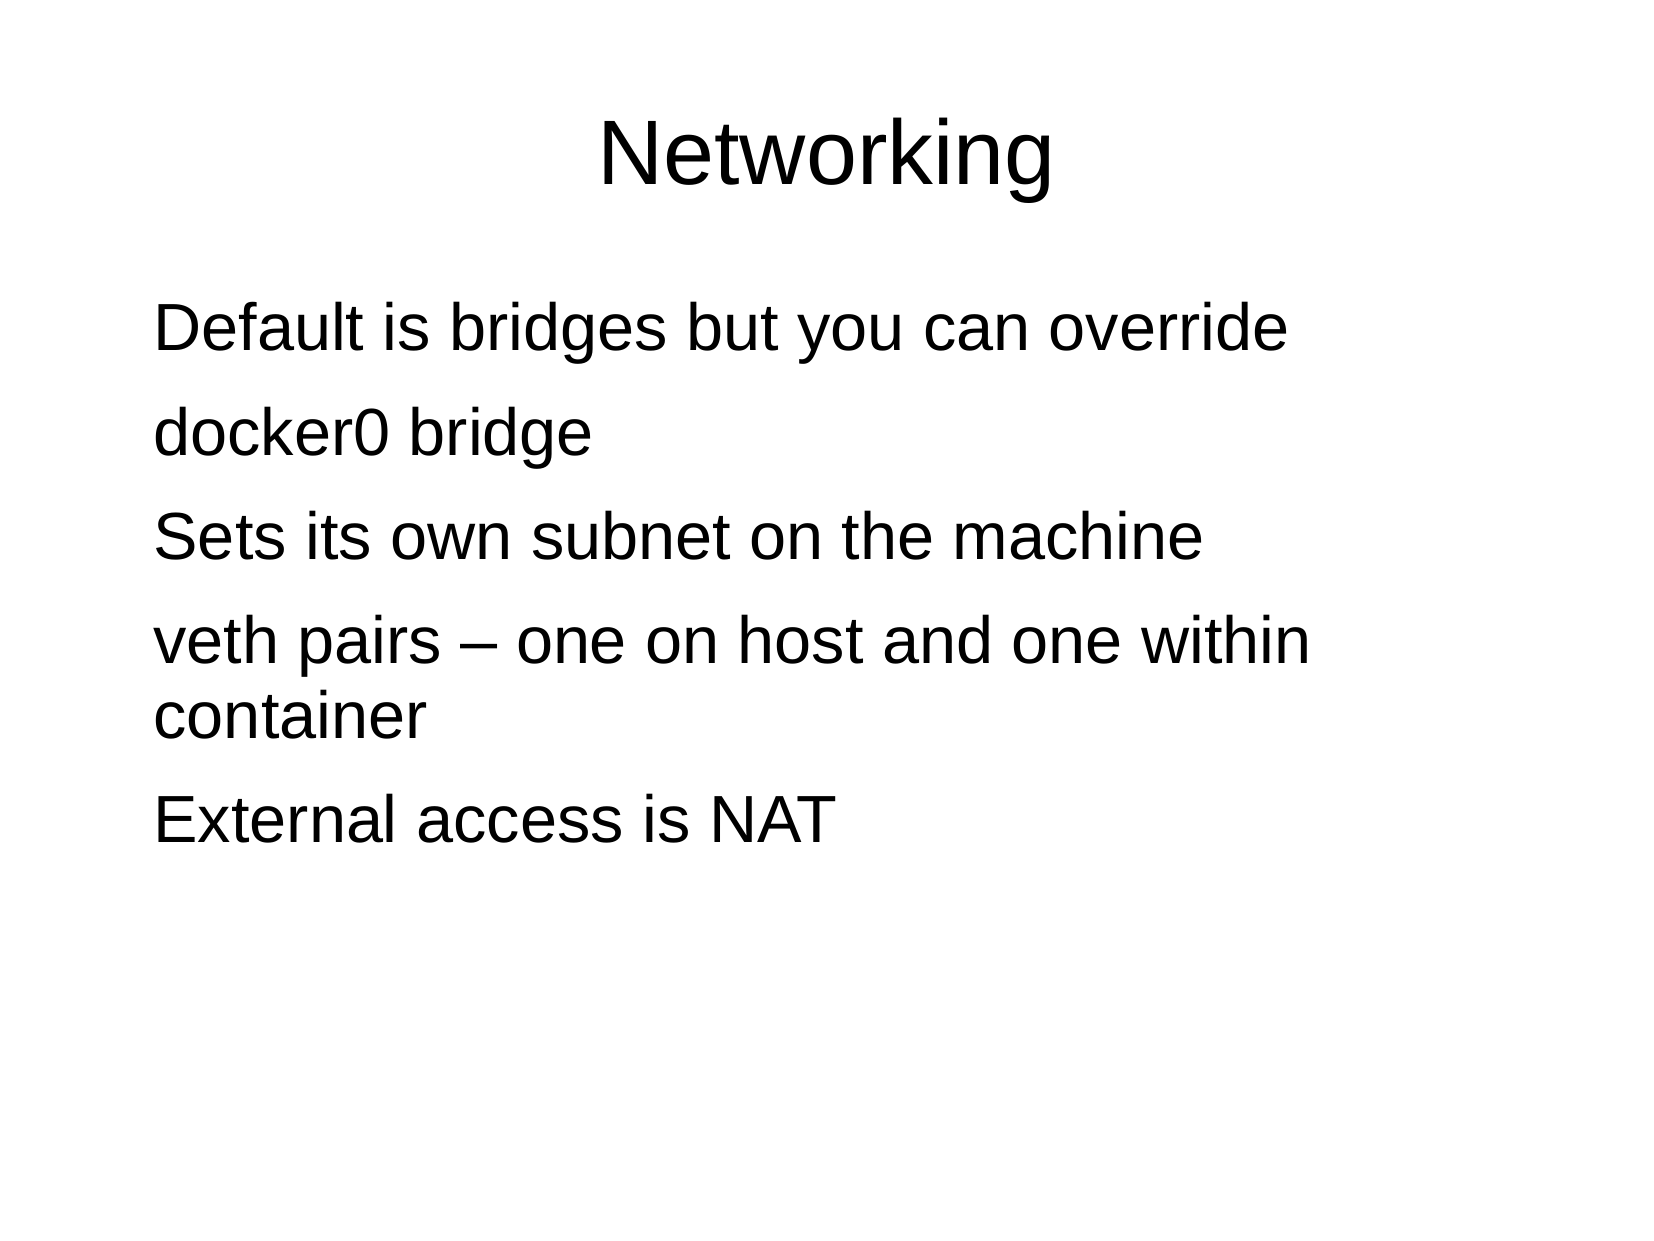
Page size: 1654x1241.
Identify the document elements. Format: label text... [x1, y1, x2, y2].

list Default is bridges but you can override docker0 bridge Sets its own subnet on the machine veth pairs – one on host and one within container External access is NAT [82, 290, 1571, 1010]
title Networking [82, 49, 1571, 257]
